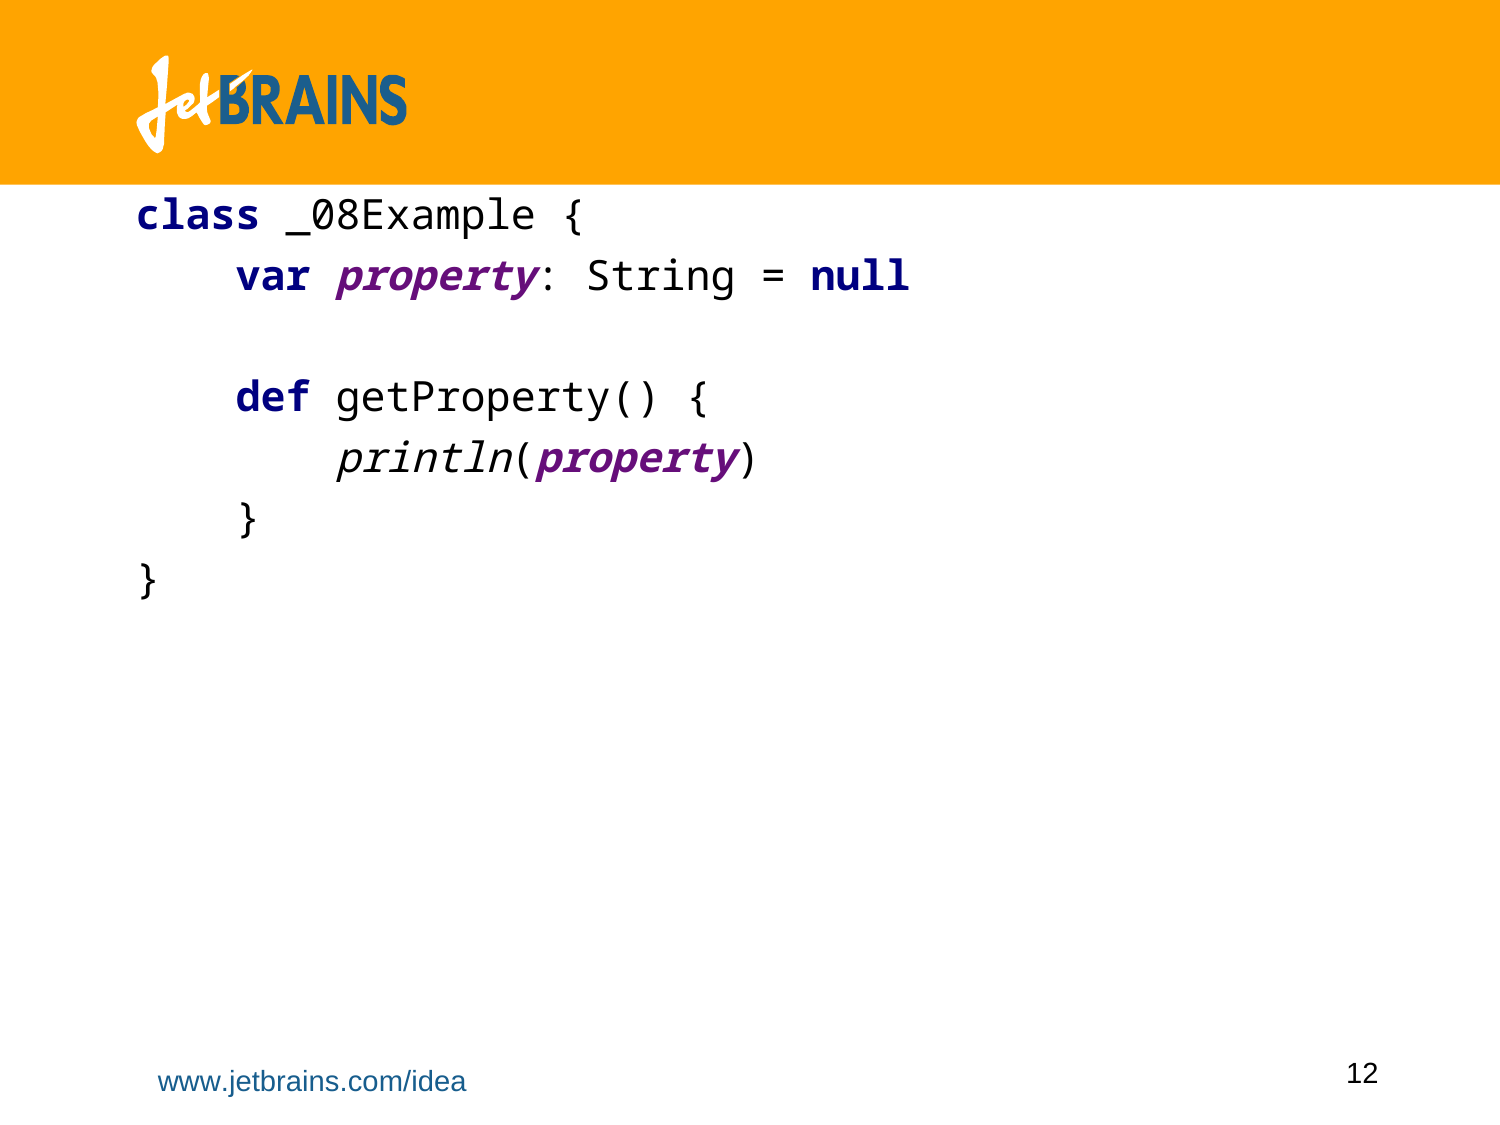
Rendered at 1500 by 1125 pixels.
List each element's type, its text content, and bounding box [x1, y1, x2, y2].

subtitle class _08Example { var property: String = null def getProperty() { println(property) } } [135, 193, 1463, 1069]
